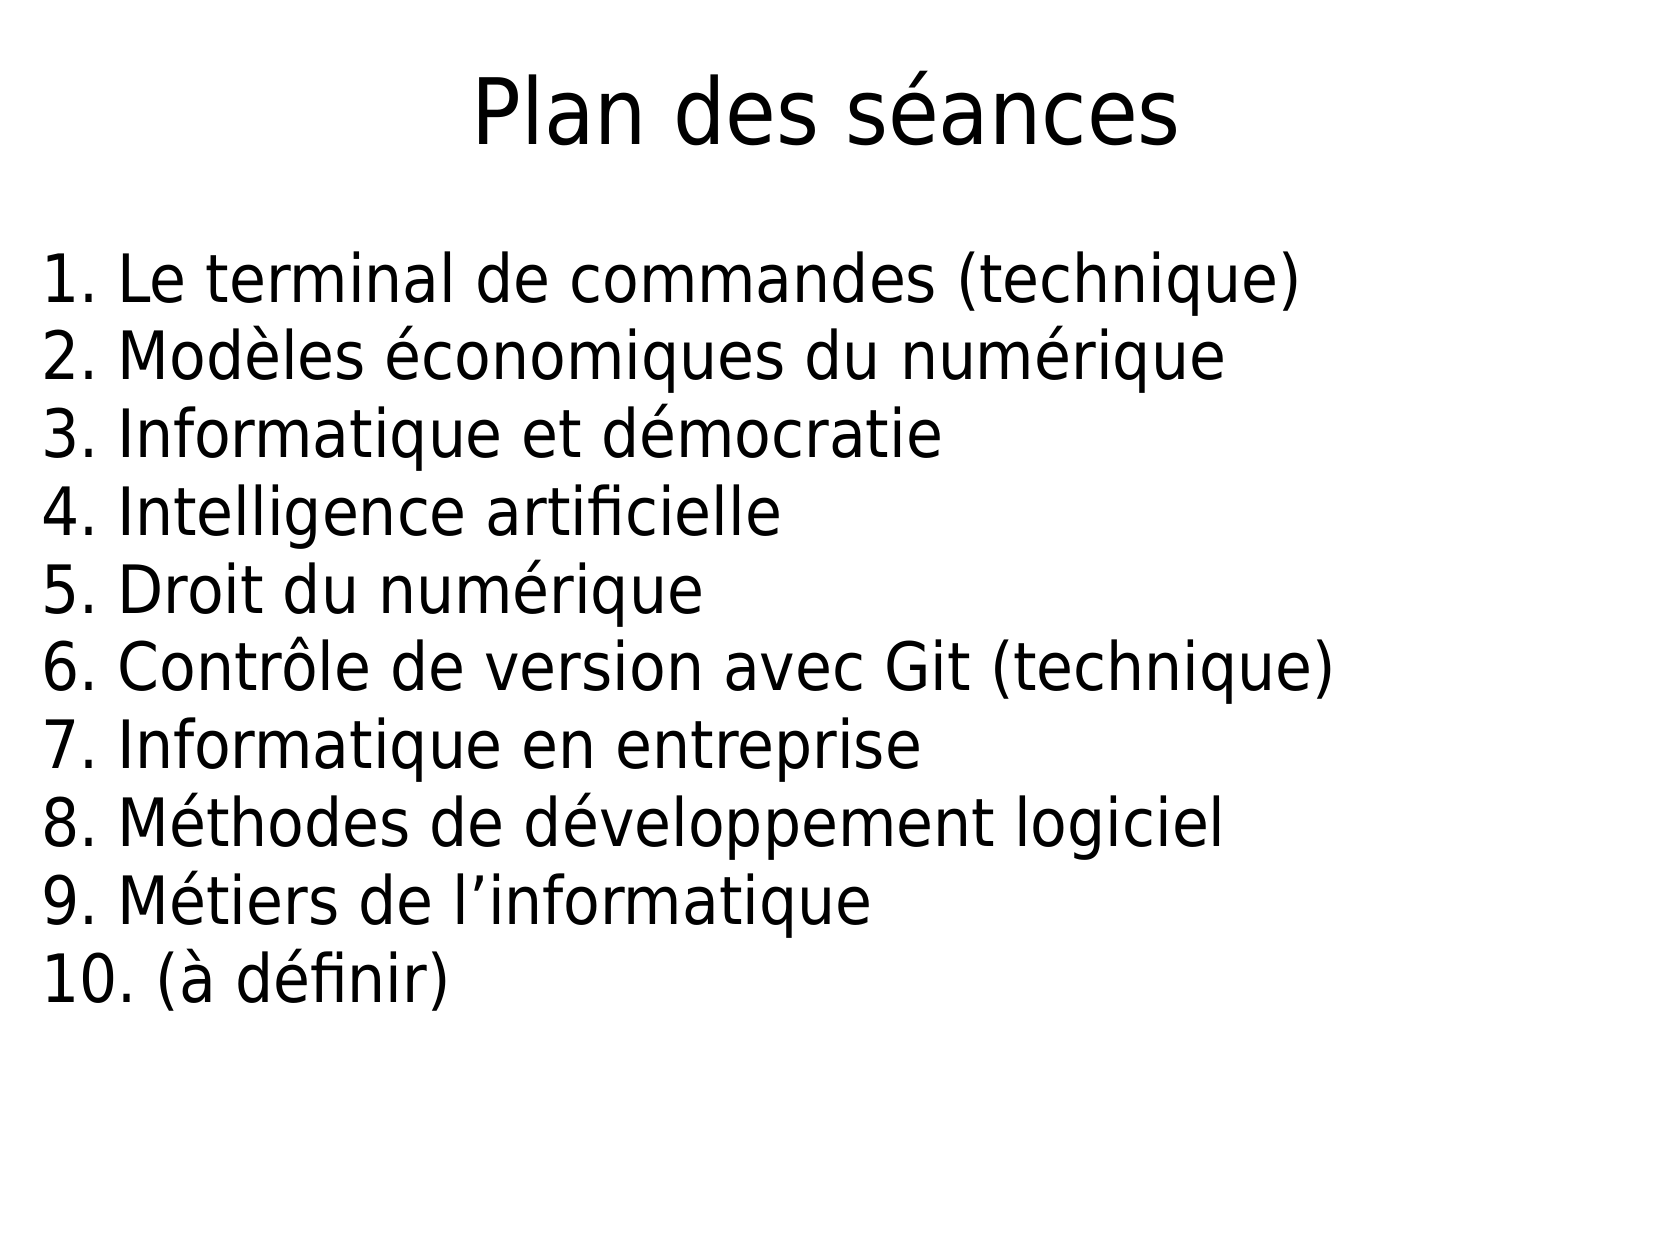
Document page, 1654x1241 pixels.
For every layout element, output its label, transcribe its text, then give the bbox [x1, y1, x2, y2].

title 1. Le terminal de commandes (technique) 2. Modèles économiques du numérique 3. Informatique et démocratie 4. Intelligence artificielle 5. Droit du numérique 6. Contrôle de version avec Git (technique) 7. Informatique en entreprise 8. Méthodes de développement logiciel 9. Métiers de l’informatique 10. (à définir) [41, 240, 1613, 1201]
title Plan des séances [41, 12, 1613, 214]
